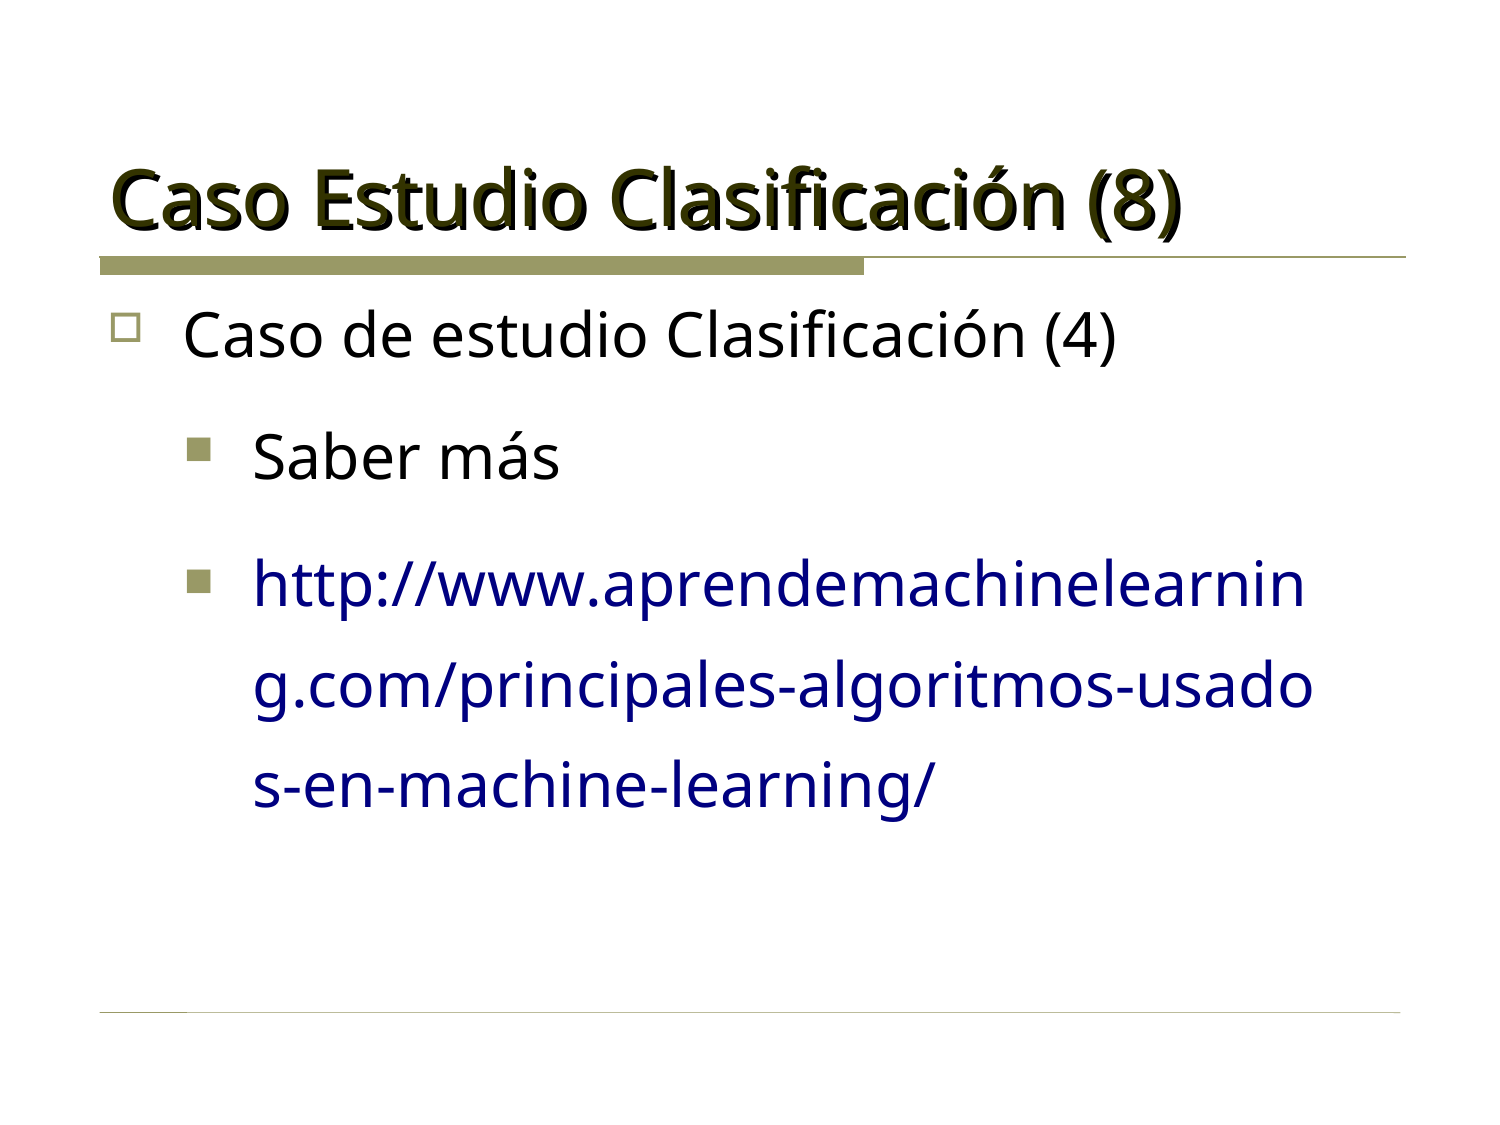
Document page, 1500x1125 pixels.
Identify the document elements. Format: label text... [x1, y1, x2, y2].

title Caso Estudio Clasificación (8) [94, 50, 1407, 250]
list Caso de estudio Clasificación (4) Saber más http://www.aprendemachinelearning.com/principales-algoritmos-usados-en-machine-learning/ [92, 287, 1353, 1013]
